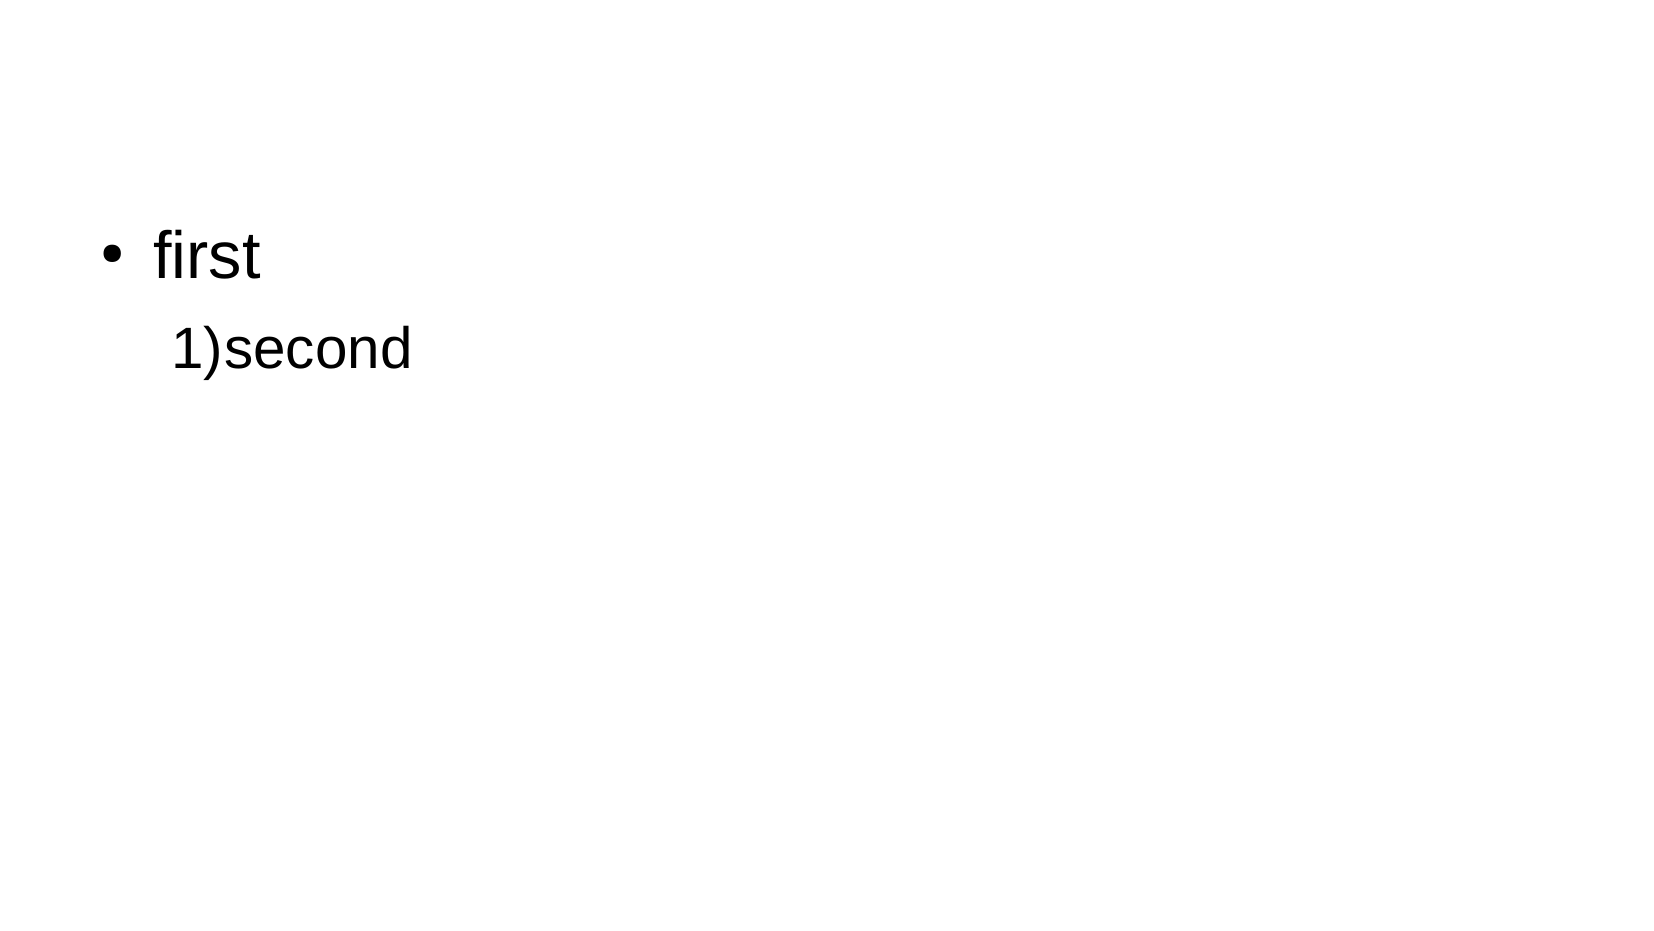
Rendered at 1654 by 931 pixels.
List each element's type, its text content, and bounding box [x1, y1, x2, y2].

list first second [82, 217, 1571, 758]
